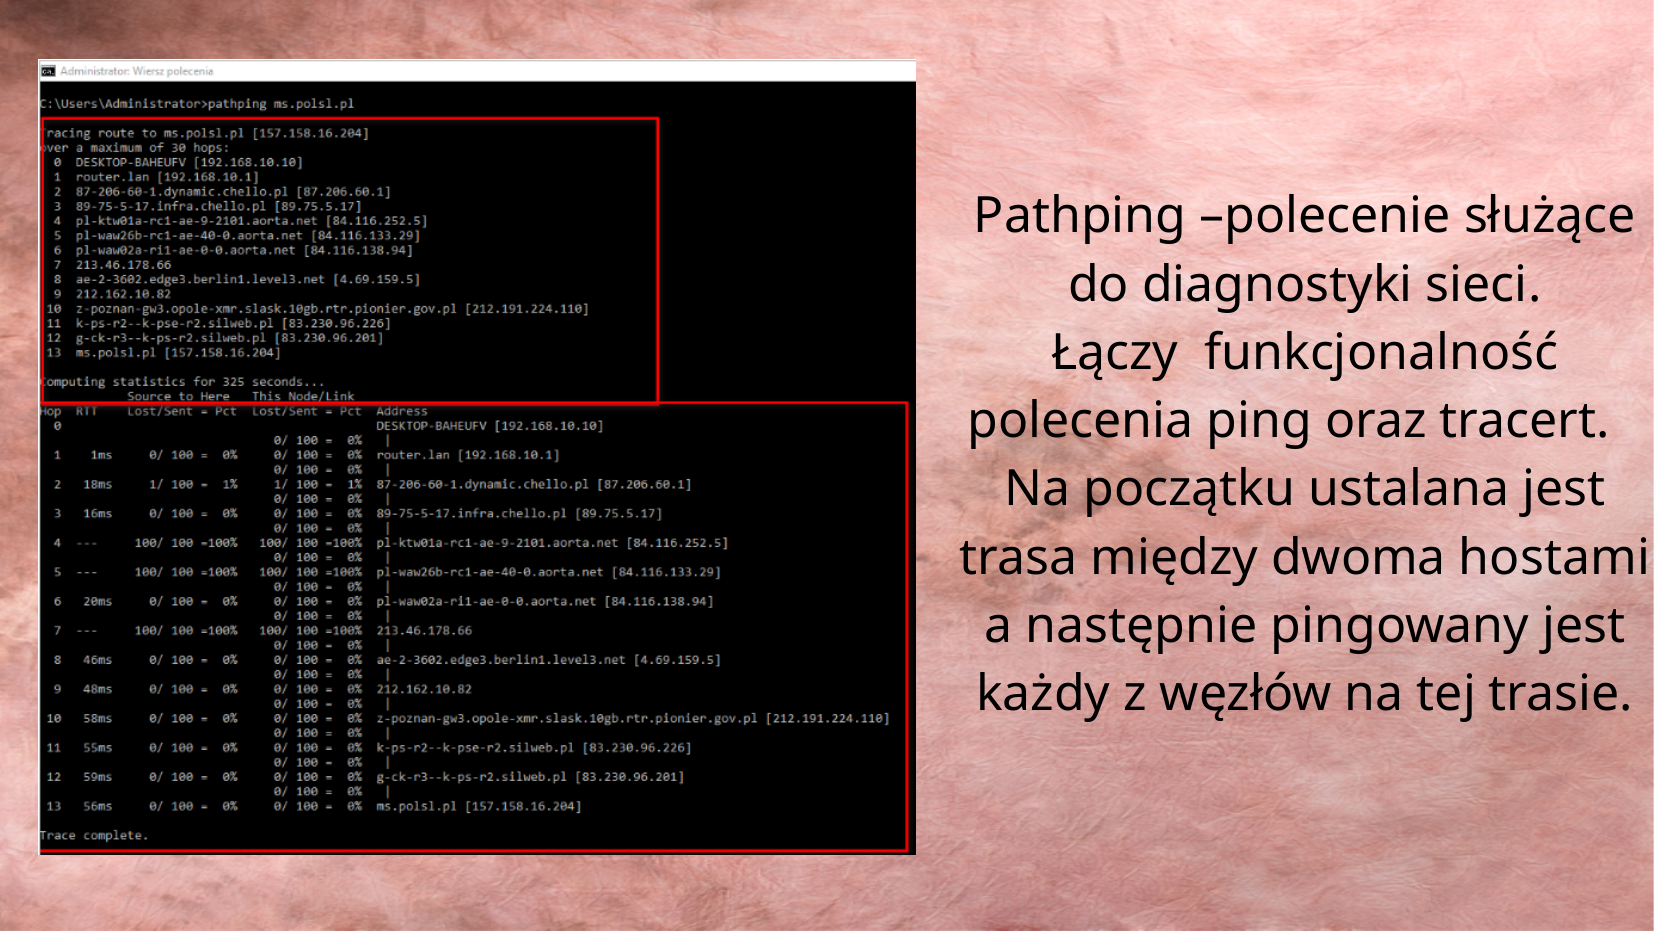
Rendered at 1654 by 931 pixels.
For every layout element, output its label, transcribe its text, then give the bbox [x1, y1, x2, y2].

title Pathping –polecenie służące do diagnostyki sieci. Łączy funkcjonalność polecenia ping oraz tracert. Na początku ustalana jest trasa między dwoma hostami a następnie pingowany jest każdy z węzłów na tej trasie. [945, 84, 1654, 889]
picture [0, 0, 1654, 931]
